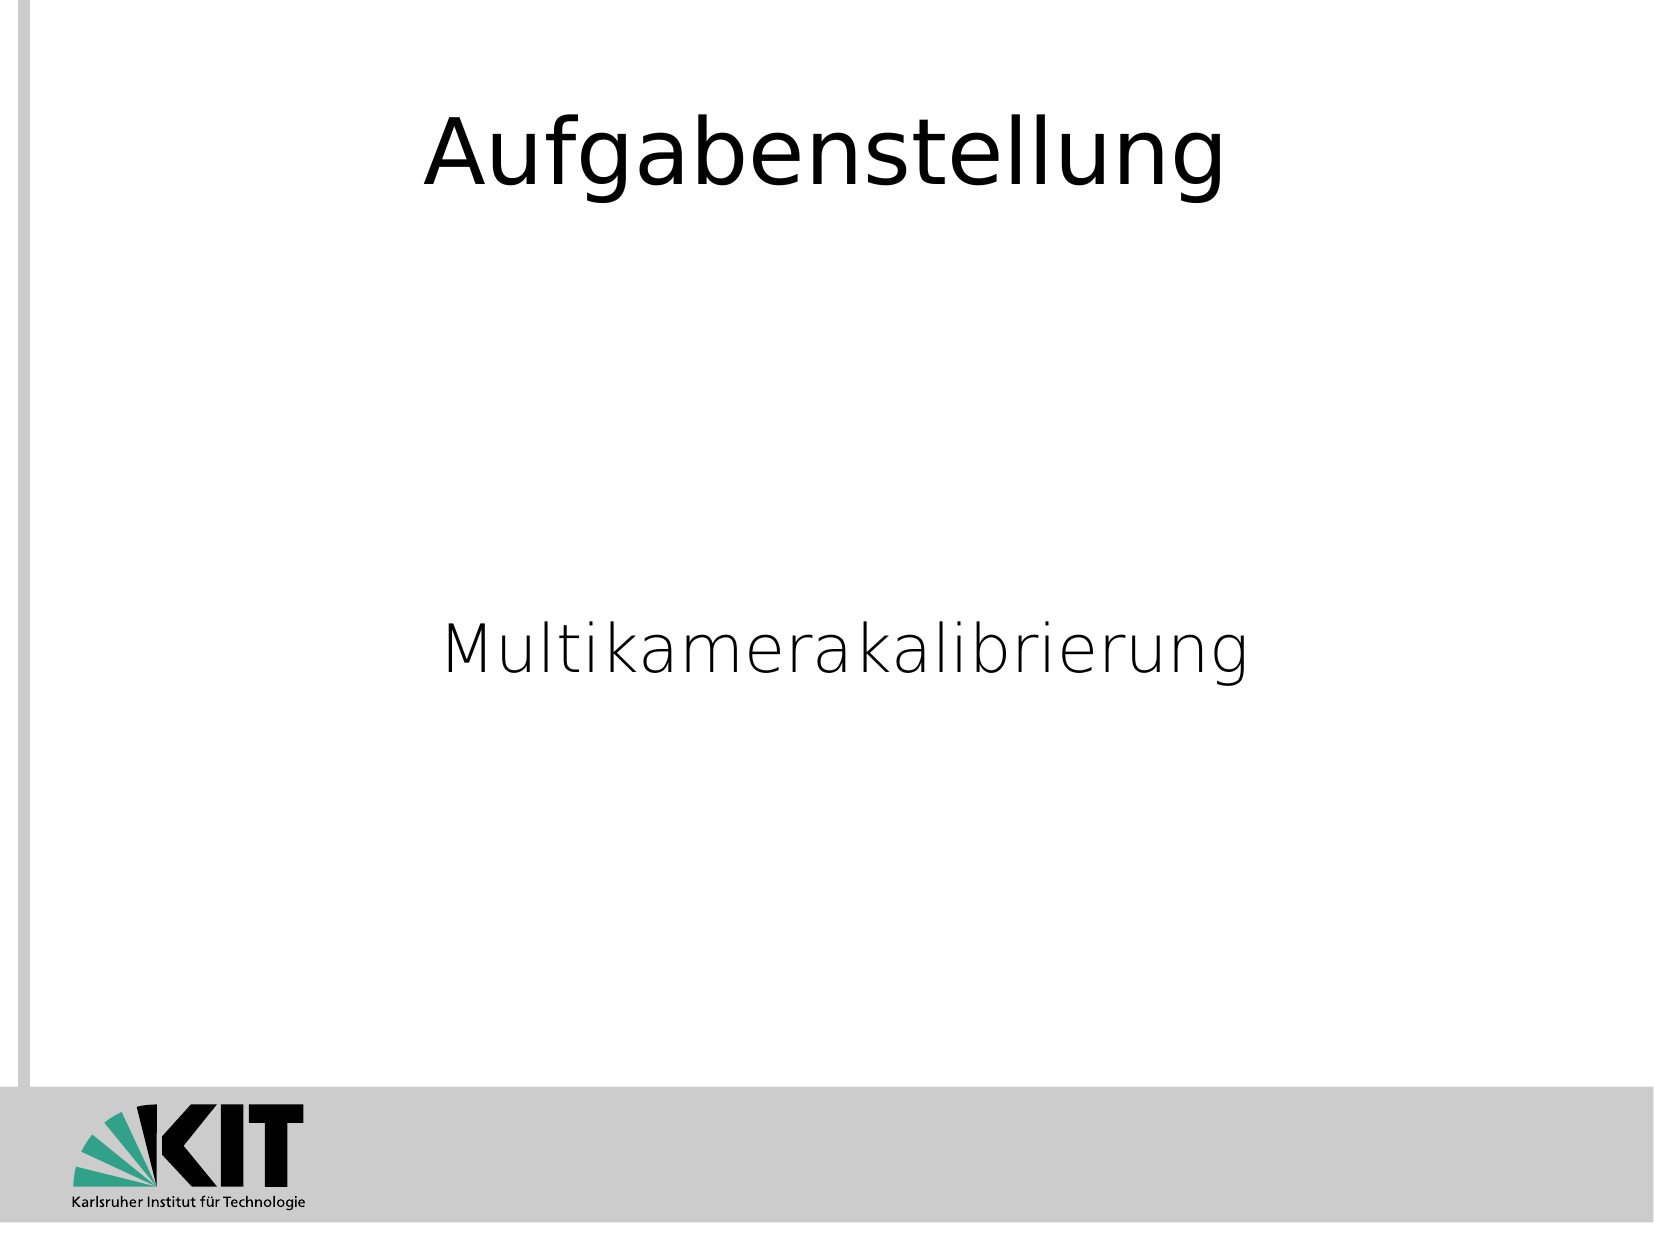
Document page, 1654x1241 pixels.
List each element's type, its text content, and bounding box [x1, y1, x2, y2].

text_box [0, 1086, 1654, 1223]
subtitle Multikamerakalibrierung [82, 290, 1571, 1010]
title Aufgabenstellung [82, 49, 1571, 257]
picture [70, 1098, 308, 1217]
